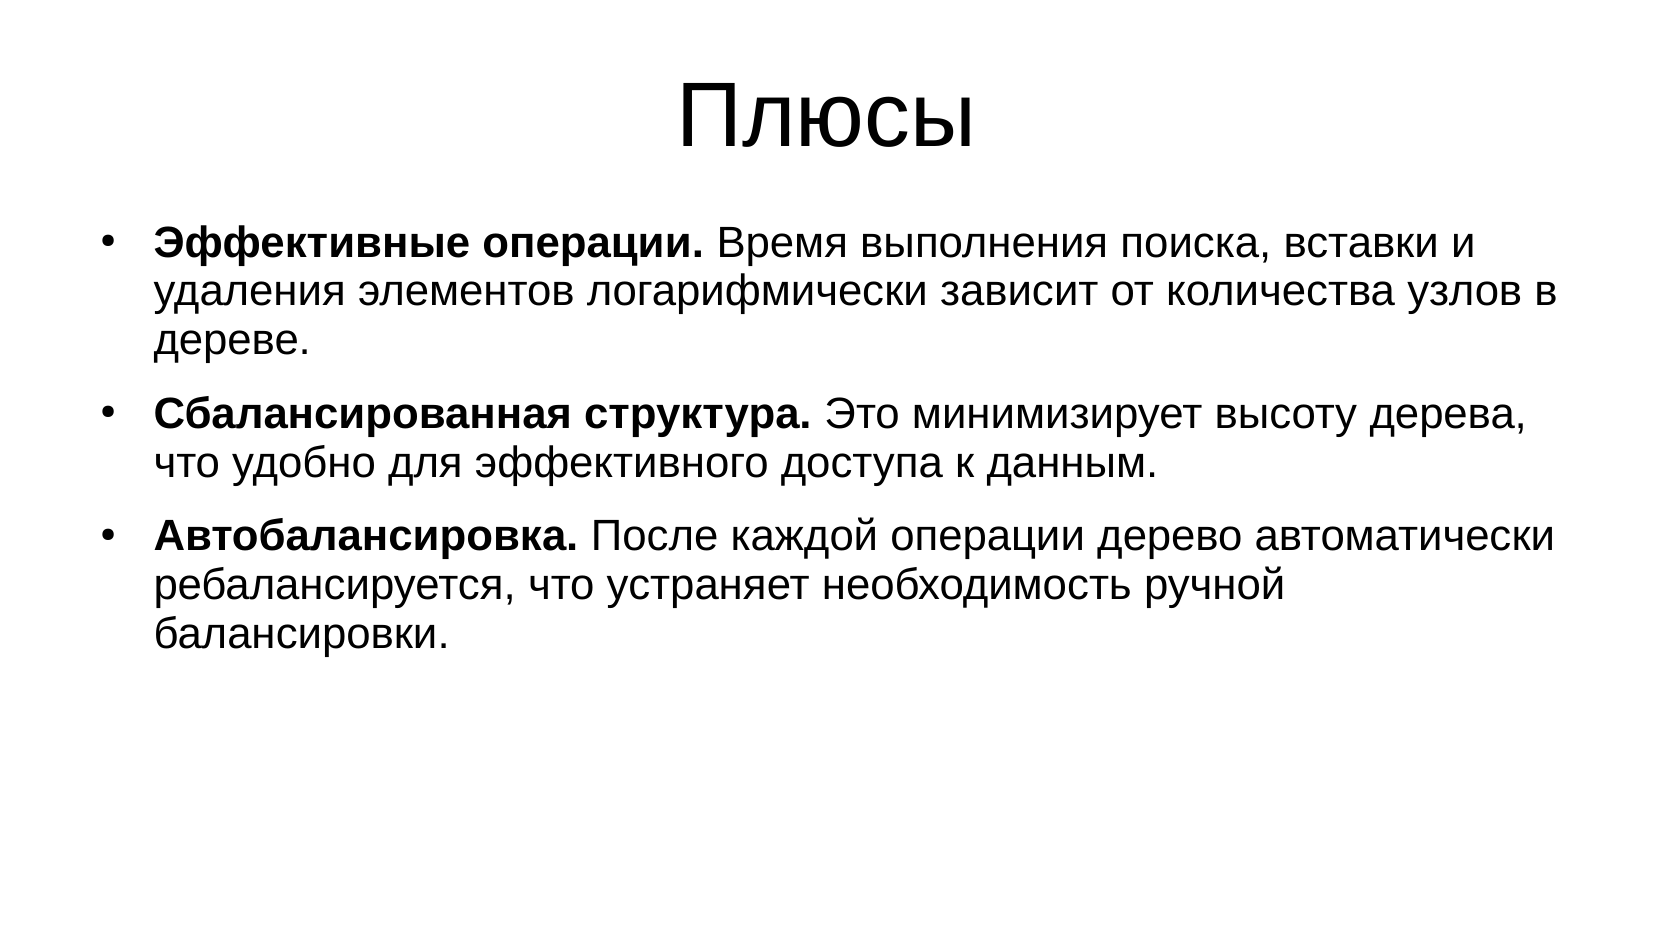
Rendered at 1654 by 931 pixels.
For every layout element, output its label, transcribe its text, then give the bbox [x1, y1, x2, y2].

title Плюсы [82, 37, 1571, 193]
list Эффективные операции. Время выполнения поиска, вставки и удаления элементов логарифмически зависит от количества узлов в дереве. Сбалансированная структура. Это минимизирует высоту дерева, что удобно для эффективного доступа к данным. Автобалансировка. После каждой операции дерево автоматически ребалансируется, что устраняет необходимость ручной балансировки. [82, 217, 1571, 758]
